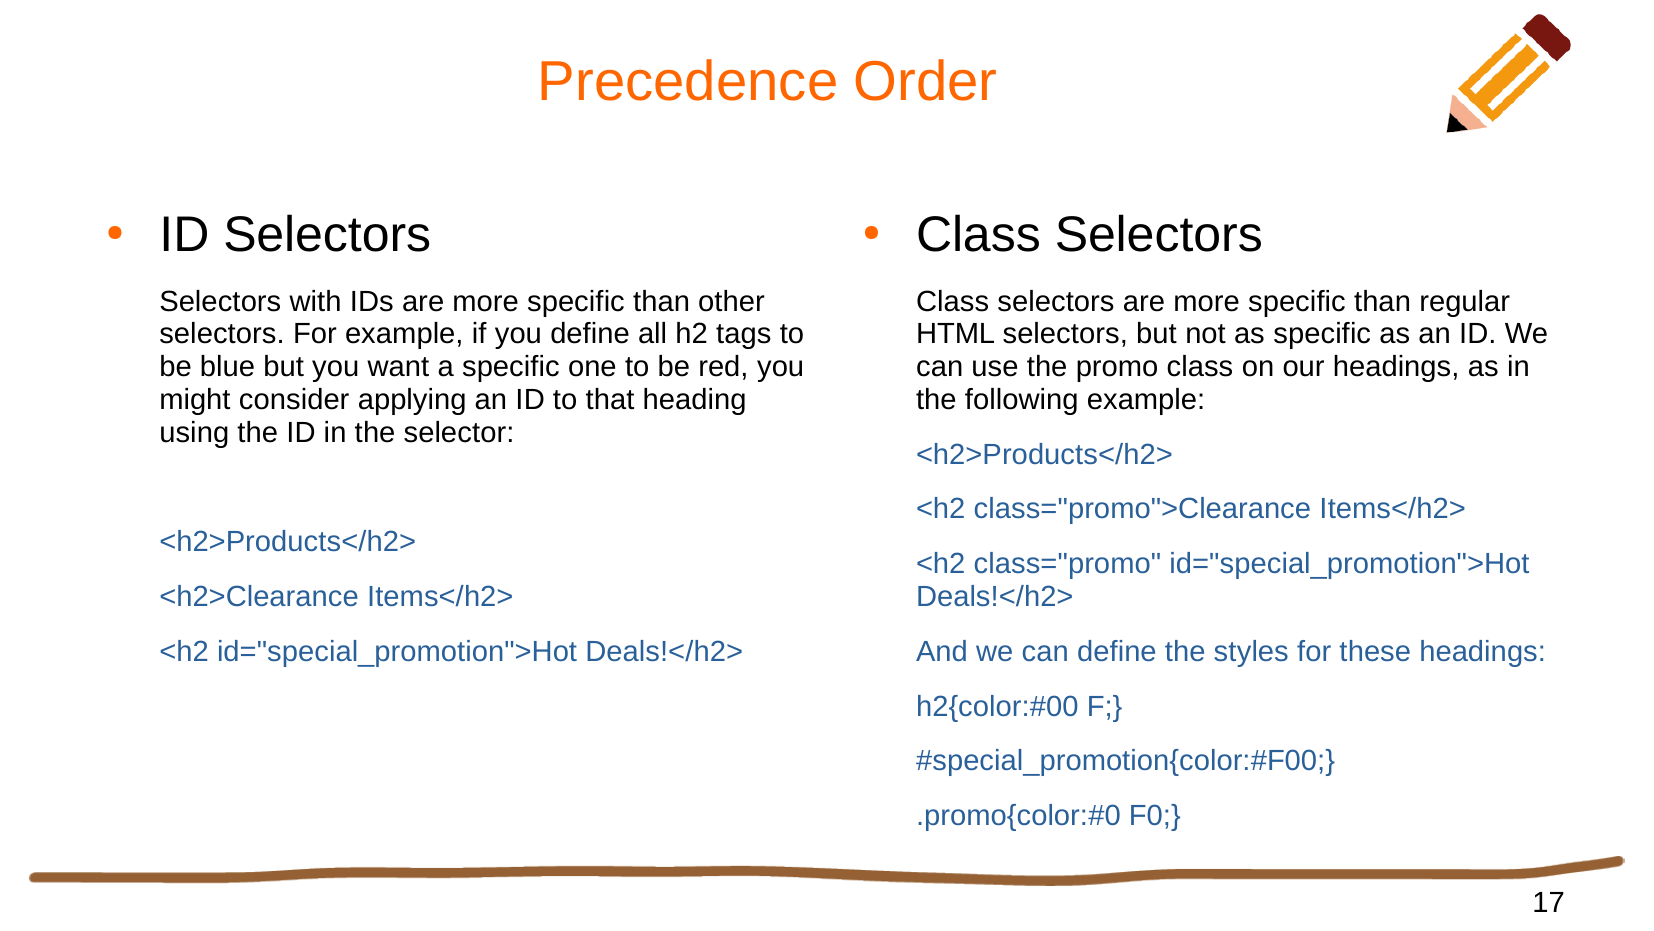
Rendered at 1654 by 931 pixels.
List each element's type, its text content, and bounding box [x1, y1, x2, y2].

picture [1446, 14, 1571, 133]
list Class Selectors Class selectors are more specific than regular HTML selectors, but not as specific as an ID. We can use the promo class on our headings, as in the following example: <h2>Products</h2> <h2 class="promo">Clearance Items</h2> <h2 class="promo" id="special_promotion">Hot Deals!</h2> And we can define the styles for these headings: h2{color:#00 F;} #special_promotion{color:#F00;} .promo{color:#0 F0;} [845, 206, 1566, 857]
picture [29, 856, 1625, 886]
title Precedence Order [88, 29, 1447, 133]
list ID Selectors Selectors with IDs are more specific than other selectors. For example, if you define all h2 tags to be blue but you want a specific one to be red, you might consider applying an ID to that heading using the ID in the selector: <h2>Products</h2> <h2>Clearance Items</h2> <h2 id="special_promotion">Hot Deals!</h2> [88, 206, 809, 857]
